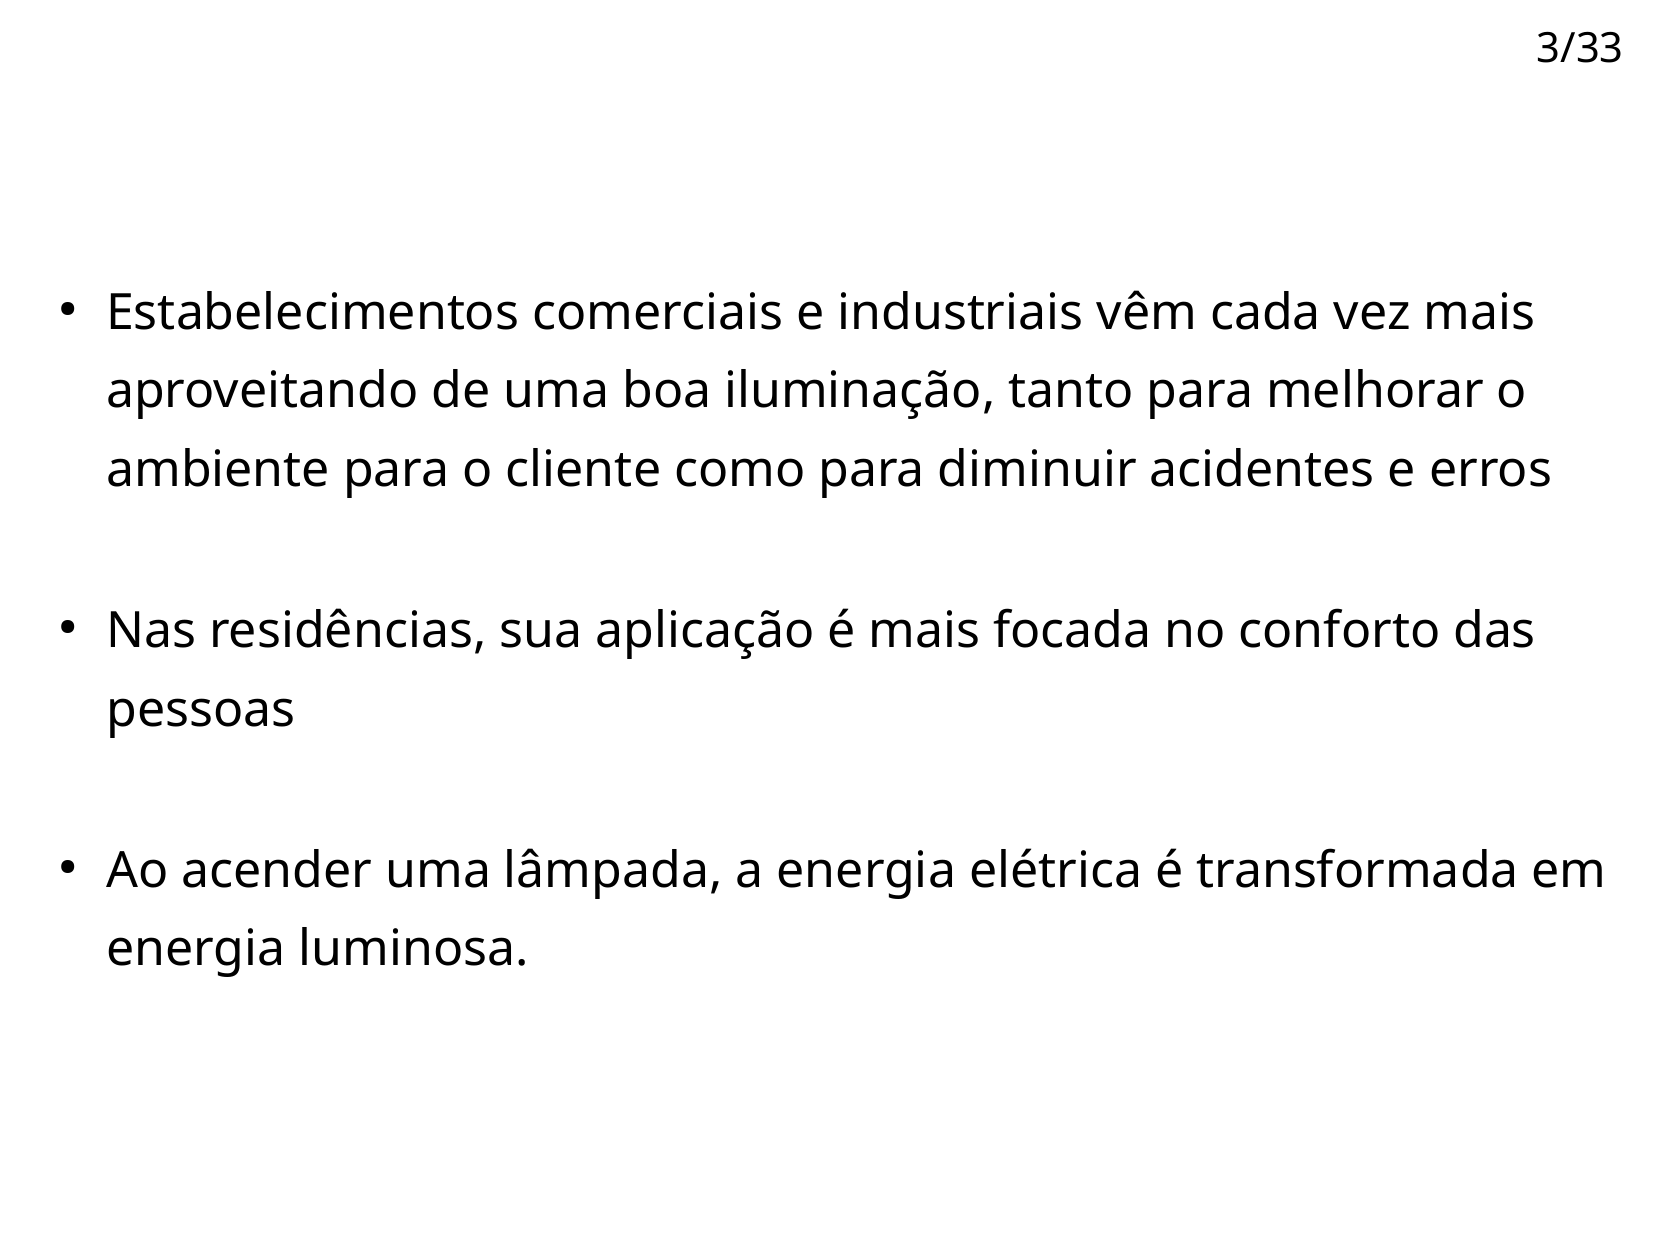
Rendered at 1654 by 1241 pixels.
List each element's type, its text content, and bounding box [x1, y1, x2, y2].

list Estabelecimentos comerciais e industriais vêm cada vez mais aproveitando de uma boa iluminação, tanto para melhorar o ambiente para o cliente como para diminuir acidentes e erros Nas residências, sua aplicação é mais focada no conforto das pessoas Ao acender uma lâmpada, a energia elétrica é transformada em energia luminosa. [59, 265, 1625, 1211]
